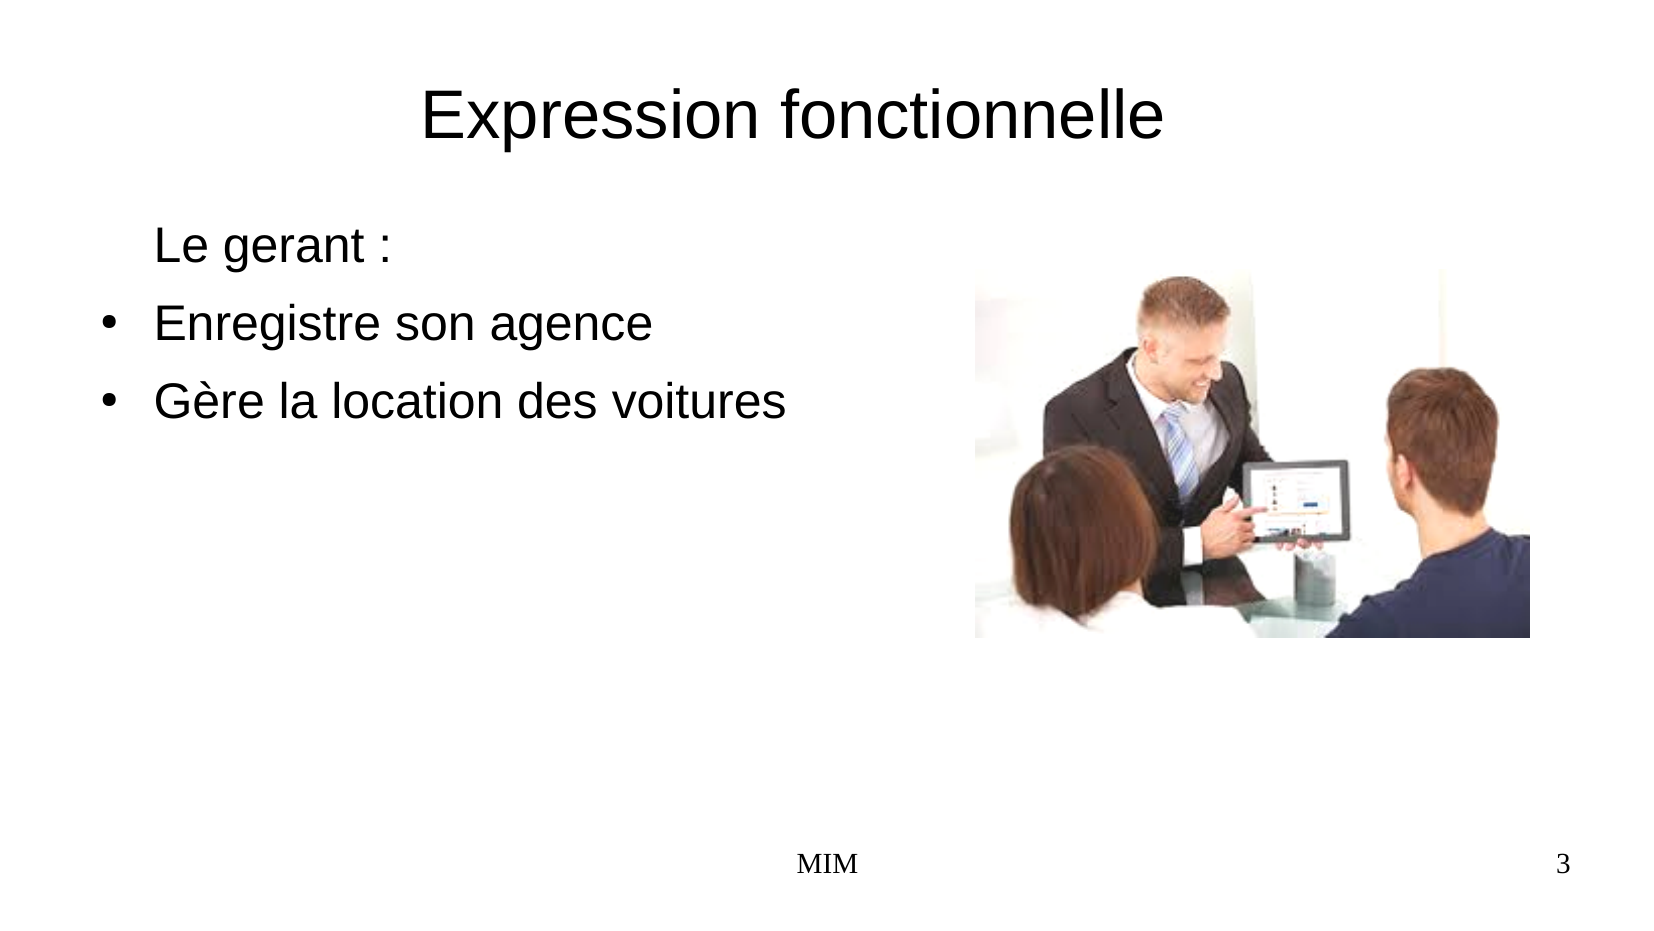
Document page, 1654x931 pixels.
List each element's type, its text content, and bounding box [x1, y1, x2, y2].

title Expression fonctionnelle [82, 37, 1571, 193]
picture [975, 269, 1530, 638]
list Le gerant : Enregistre son agence Gère la location des voitures [82, 217, 1571, 758]
